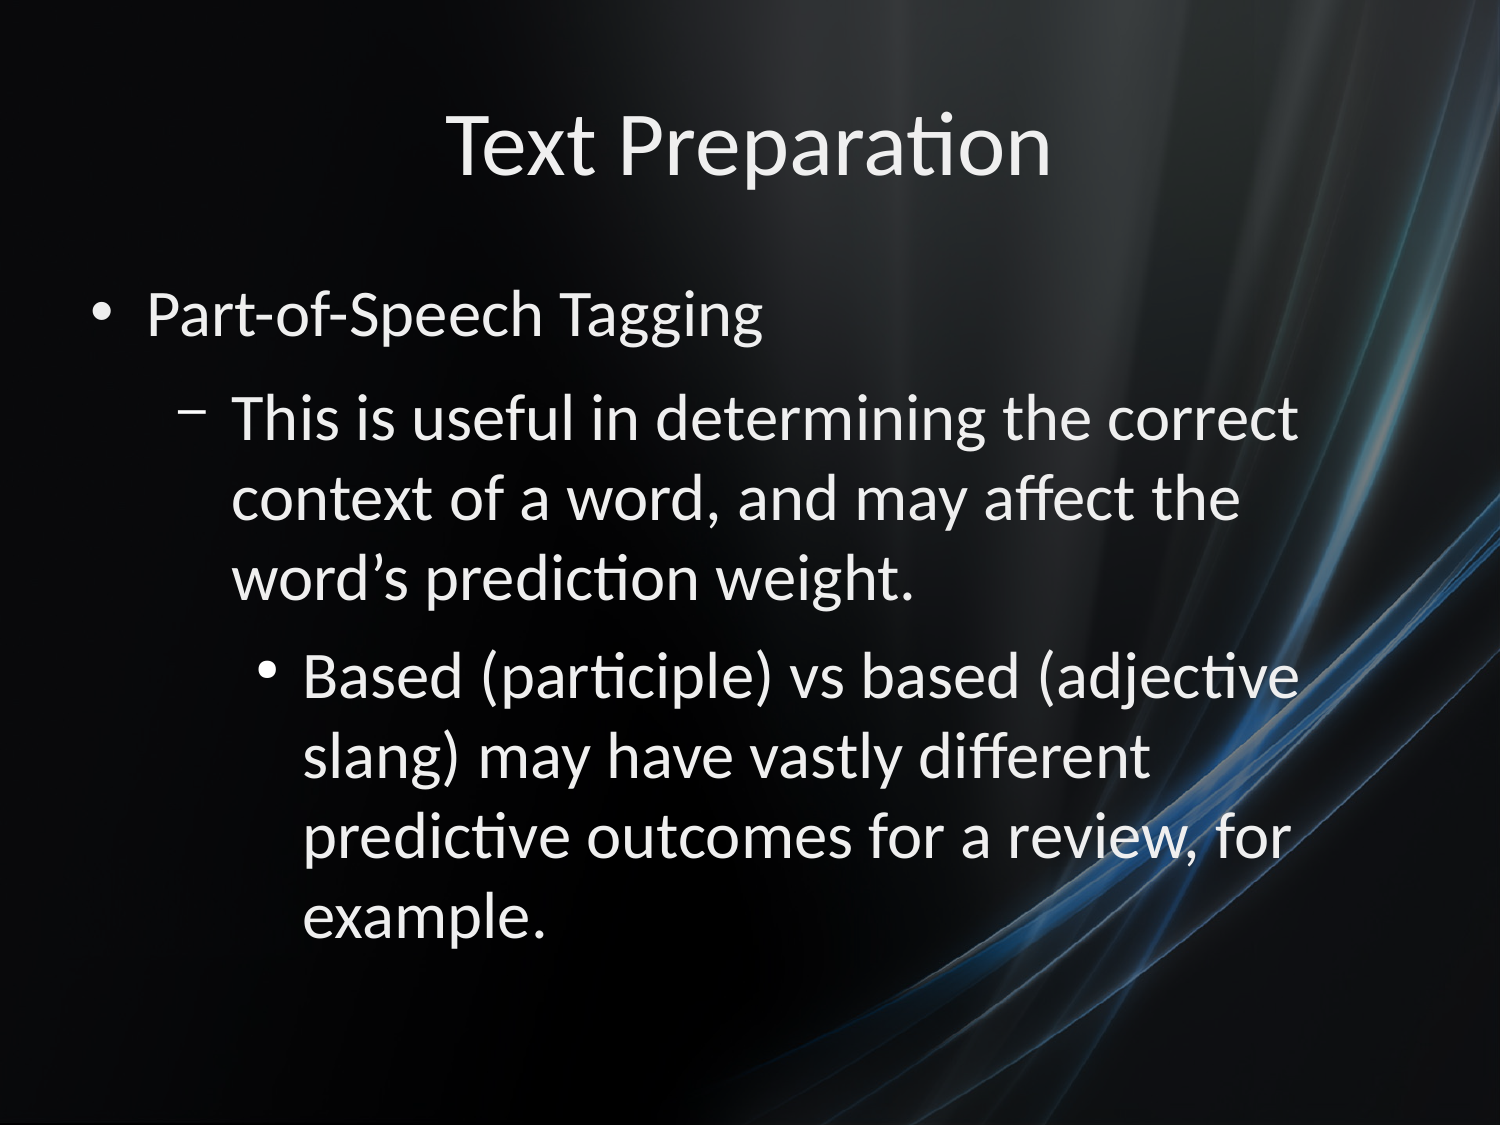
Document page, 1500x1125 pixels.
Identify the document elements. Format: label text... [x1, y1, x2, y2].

title Text Preparation [75, 45, 1425, 233]
list Part-of-Speech Tagging This is useful in determining the correct context of a word, and may affect the word’s prediction weight. Based (participle) vs based (adjective slang) may have vastly different predictive outcomes for a review, for example. [75, 262, 1425, 1005]
text_box [0, 0, 1500, 1125]
